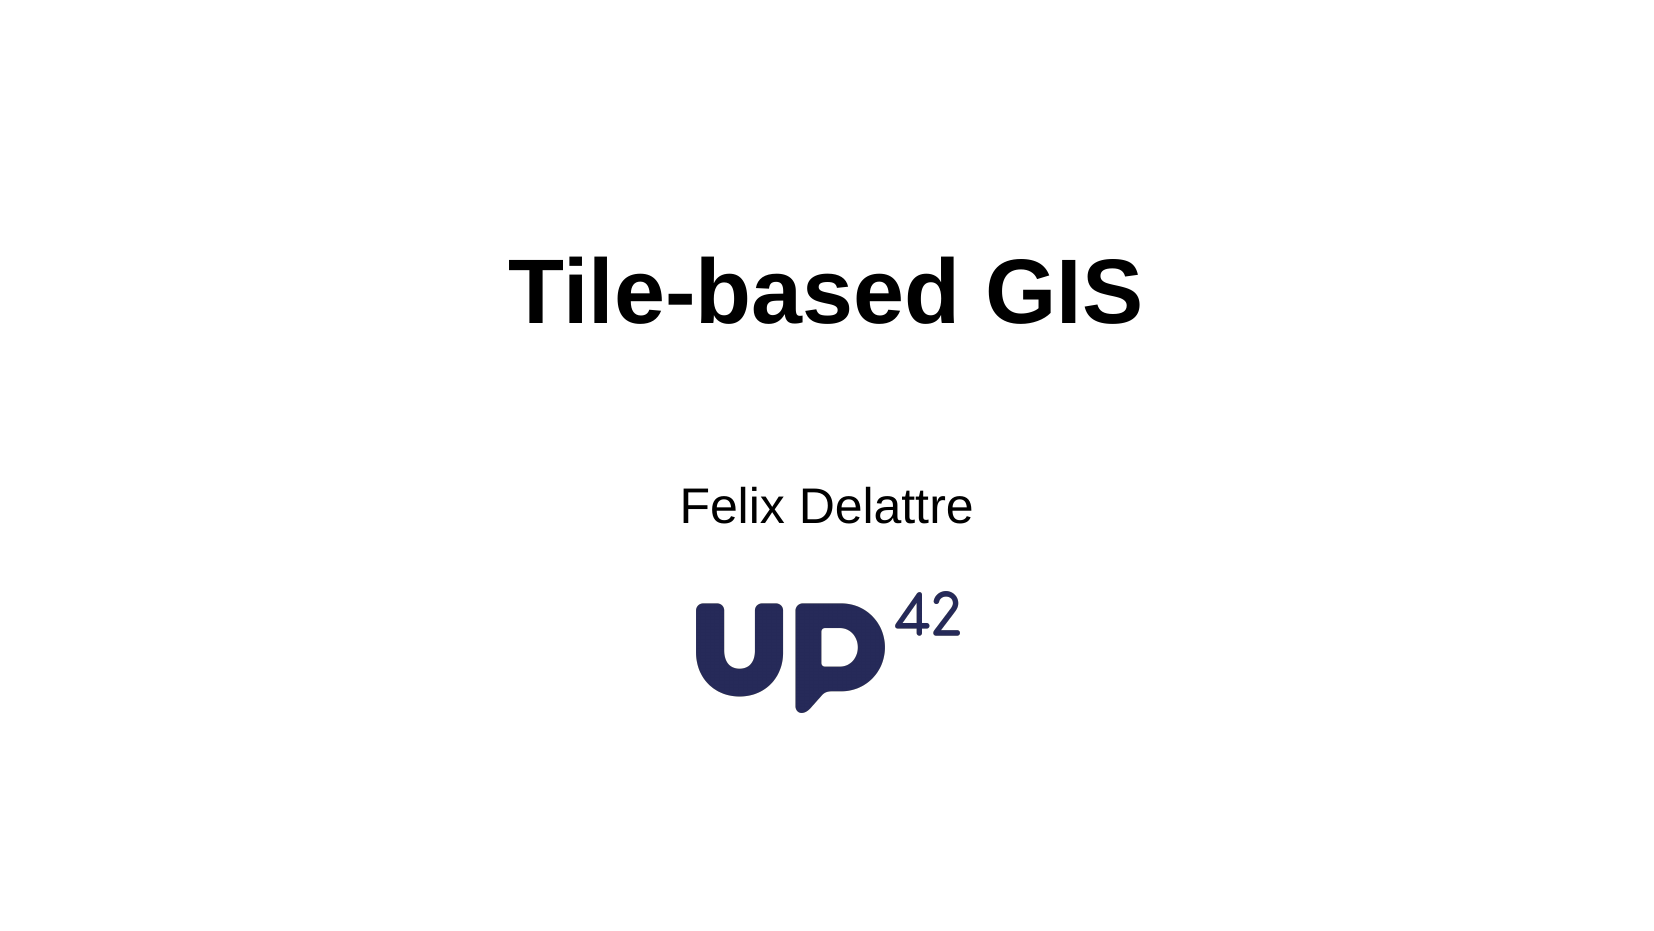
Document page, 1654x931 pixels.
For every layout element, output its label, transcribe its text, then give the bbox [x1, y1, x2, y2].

picture [696, 591, 960, 713]
subtitle Felix Delattre [82, 217, 1571, 758]
